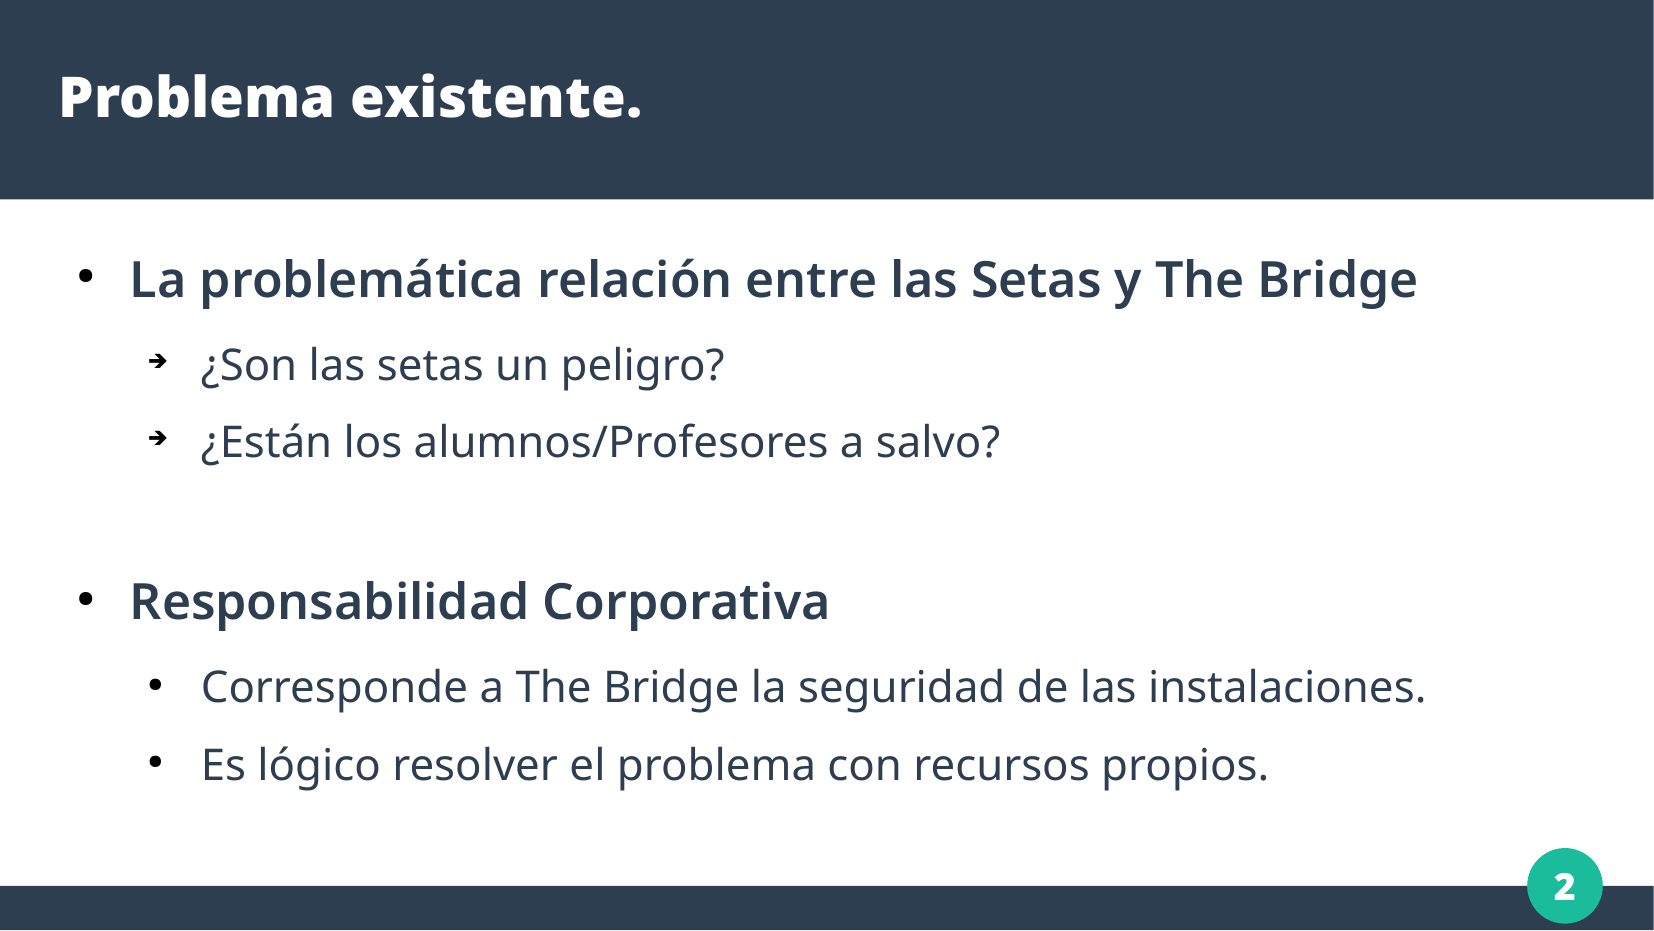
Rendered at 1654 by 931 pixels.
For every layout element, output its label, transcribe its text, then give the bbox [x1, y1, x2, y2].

list La problemática relación entre las Setas y The Bridge ¿Son las setas un peligro? ¿Están los alumnos/Profesores a salvo? Responsabilidad Corporativa Corresponde a The Bridge la seguridad de las instalaciones. Es lógico resolver el problema con recursos propios. [59, 243, 1595, 864]
title Problema existente. [59, 37, 1595, 156]
